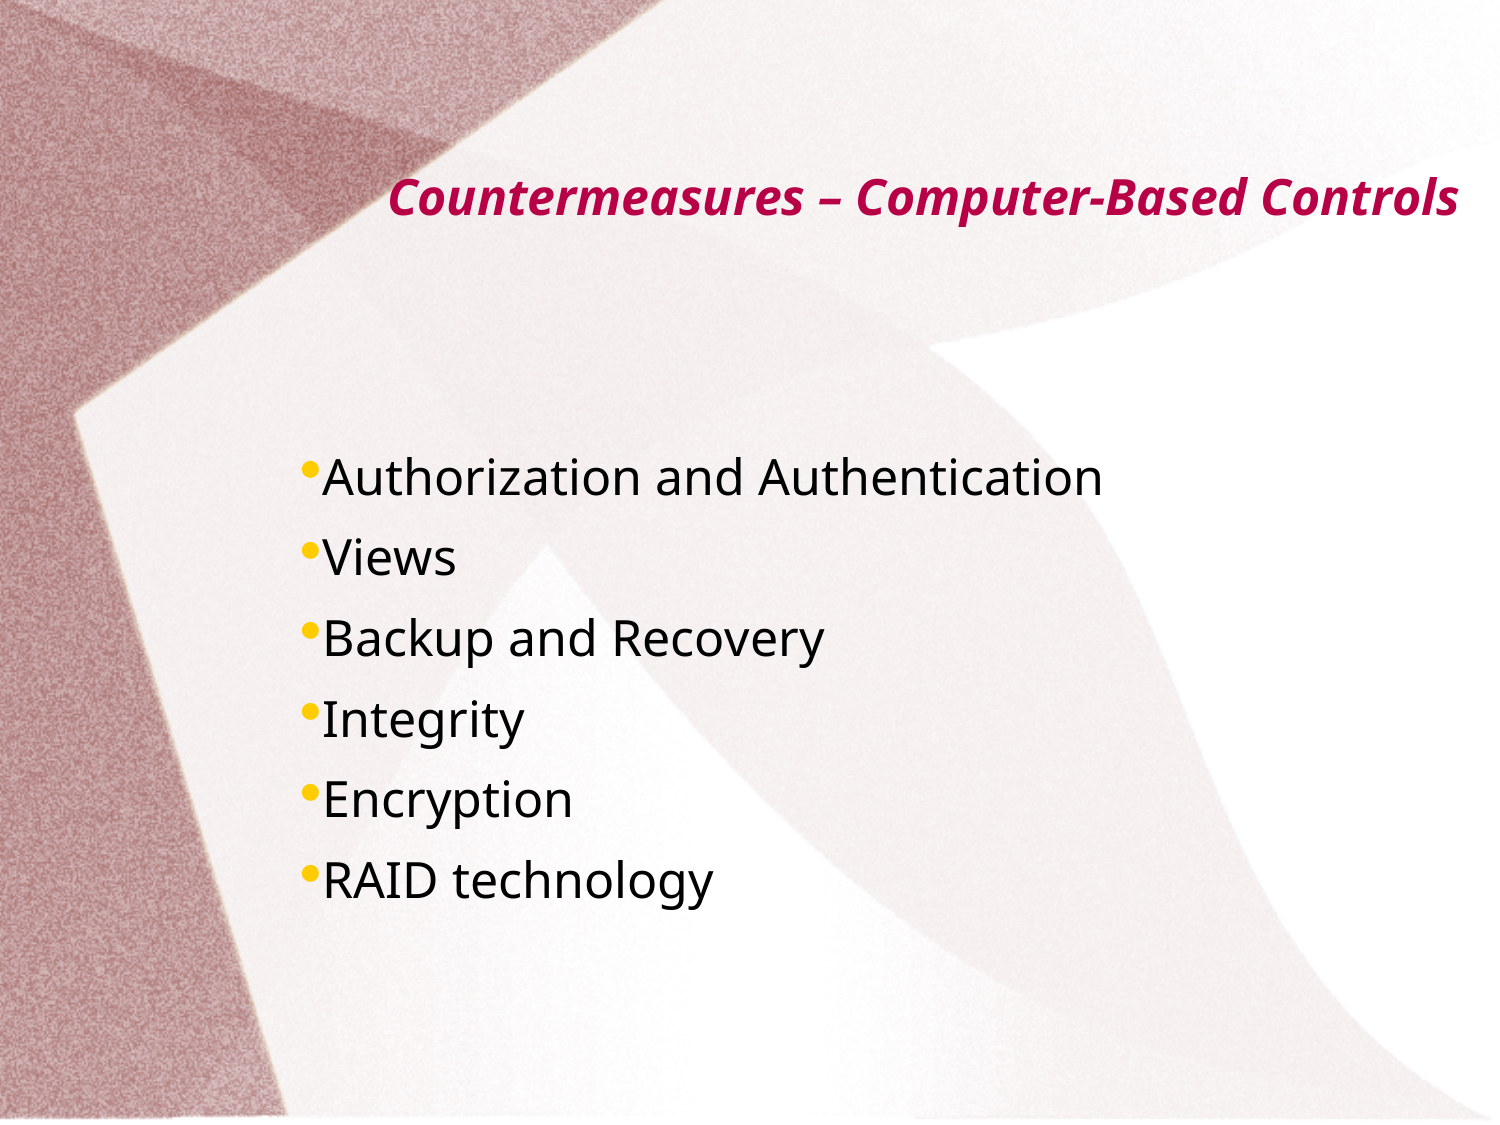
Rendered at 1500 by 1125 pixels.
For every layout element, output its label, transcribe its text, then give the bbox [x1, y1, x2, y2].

picture [0, 0, 1500, 1125]
subtitle Authorization and Authentication Views Backup and Recovery Integrity Encryption RAID technology [137, 374, 1450, 1088]
title Countermeasures – Computer-Based Controls [149, 112, 1475, 238]
